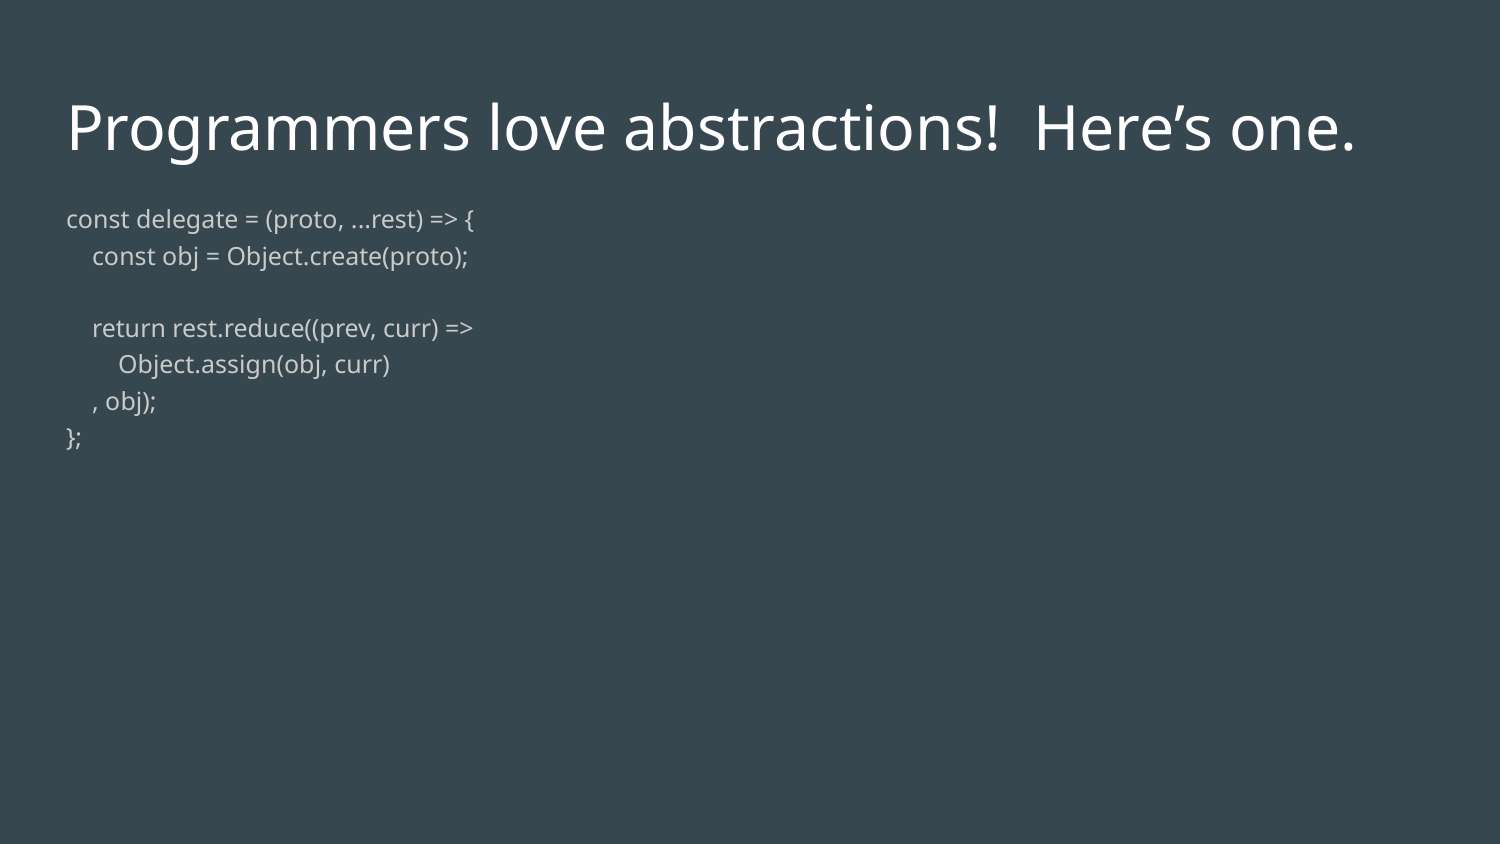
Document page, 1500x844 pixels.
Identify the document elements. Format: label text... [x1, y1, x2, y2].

list const delegate = (proto, ...rest) => { const obj = Object.create(proto); return rest.reduce((prev, curr) => Object.assign(obj, curr) , obj); }; [51, 189, 1449, 750]
title Programmers love abstractions! Here’s one. [51, 72, 1449, 167]
